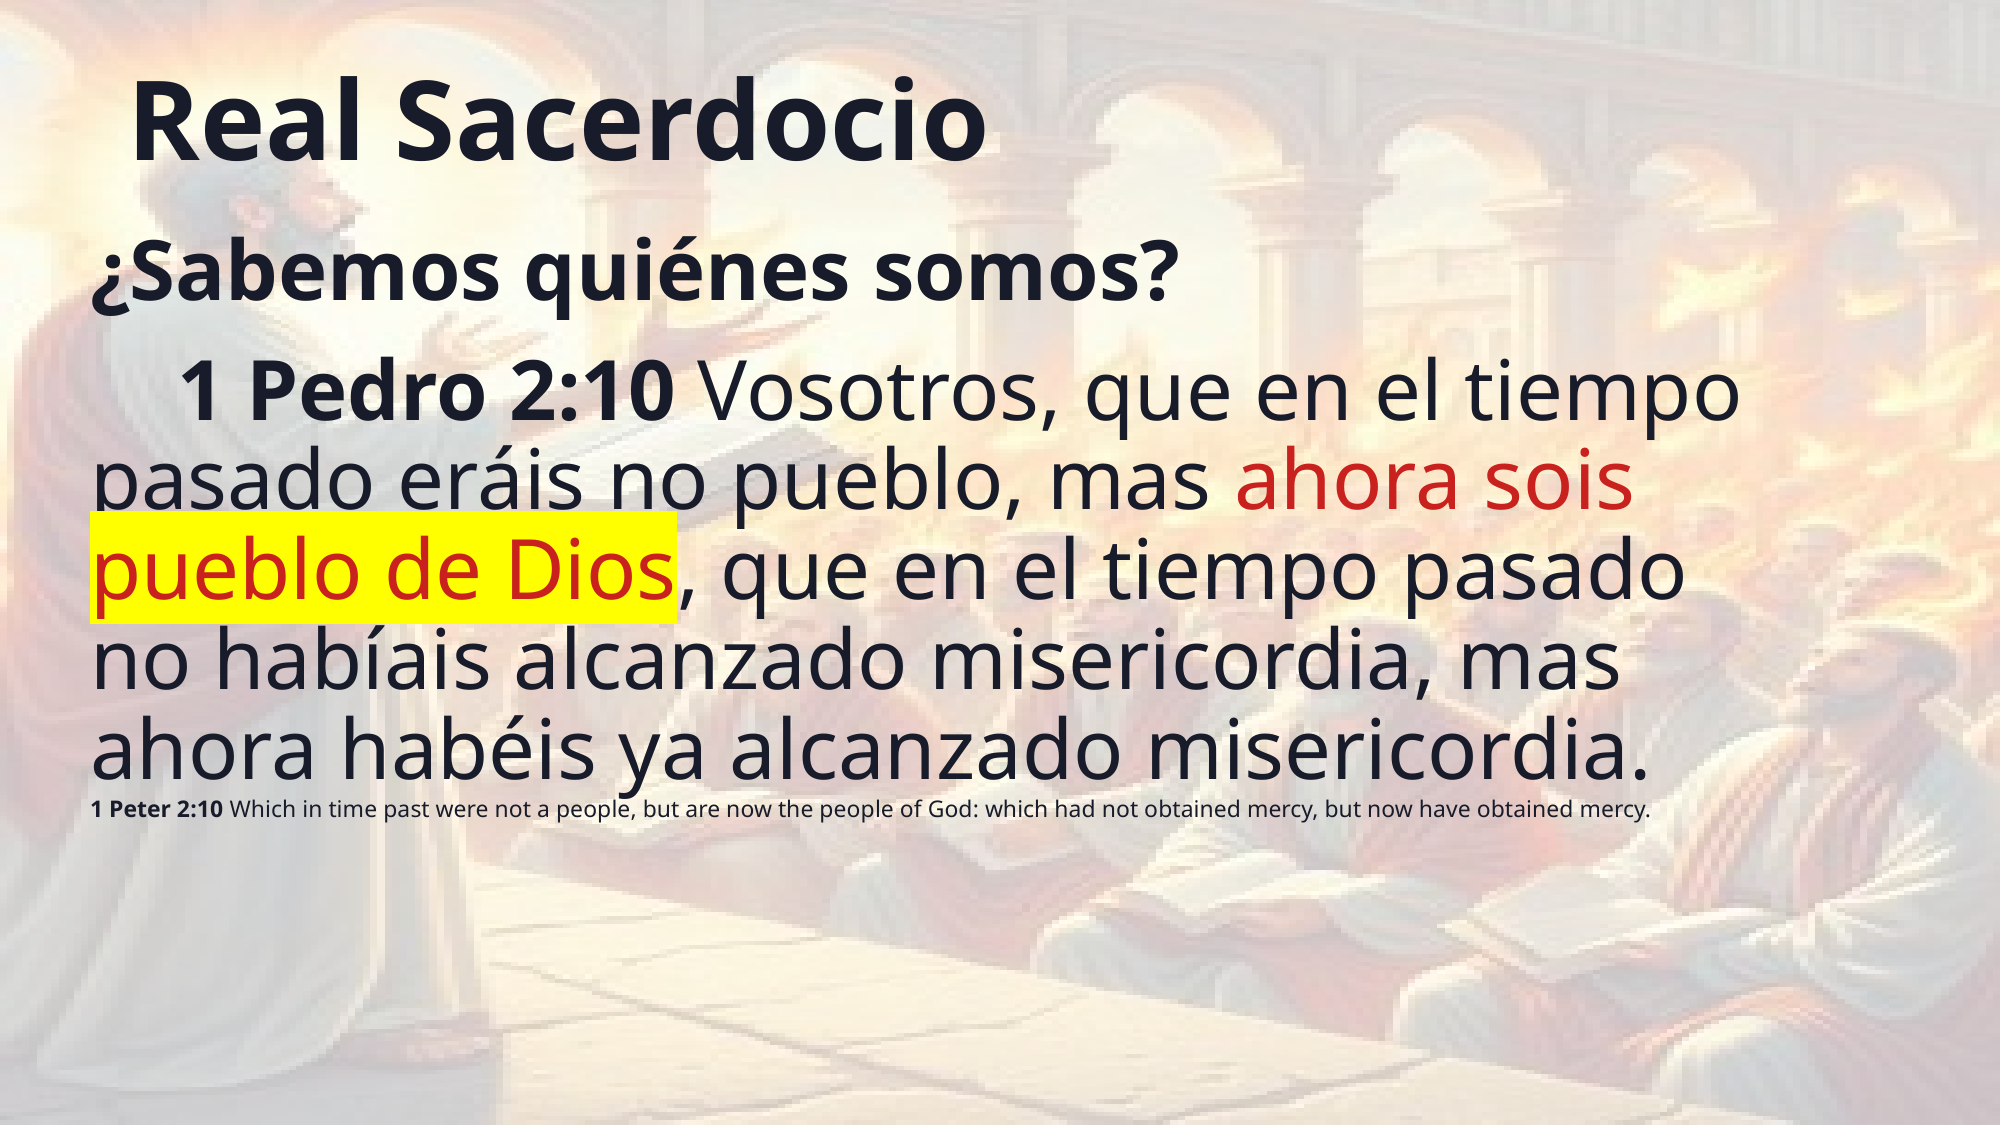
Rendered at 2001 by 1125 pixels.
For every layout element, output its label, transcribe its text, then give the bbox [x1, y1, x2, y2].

title Real Sacerdocio [112, 7, 1838, 225]
list ¿Sabemos quiénes somos? 1 Pedro 2:10 Vosotros, que en el tiempo pasado eráis no pueblo, mas ahora sois pueblo de Dios, que en el tiempo pasado no habíais alcanzado misericordia, mas ahora habéis ya alcanzado misericordia. 1 Peter 2:10 Which in time past were not a people, but are now the people of God: which had not obtained mercy, but now have obtained mercy. [75, 221, 1800, 1047]
